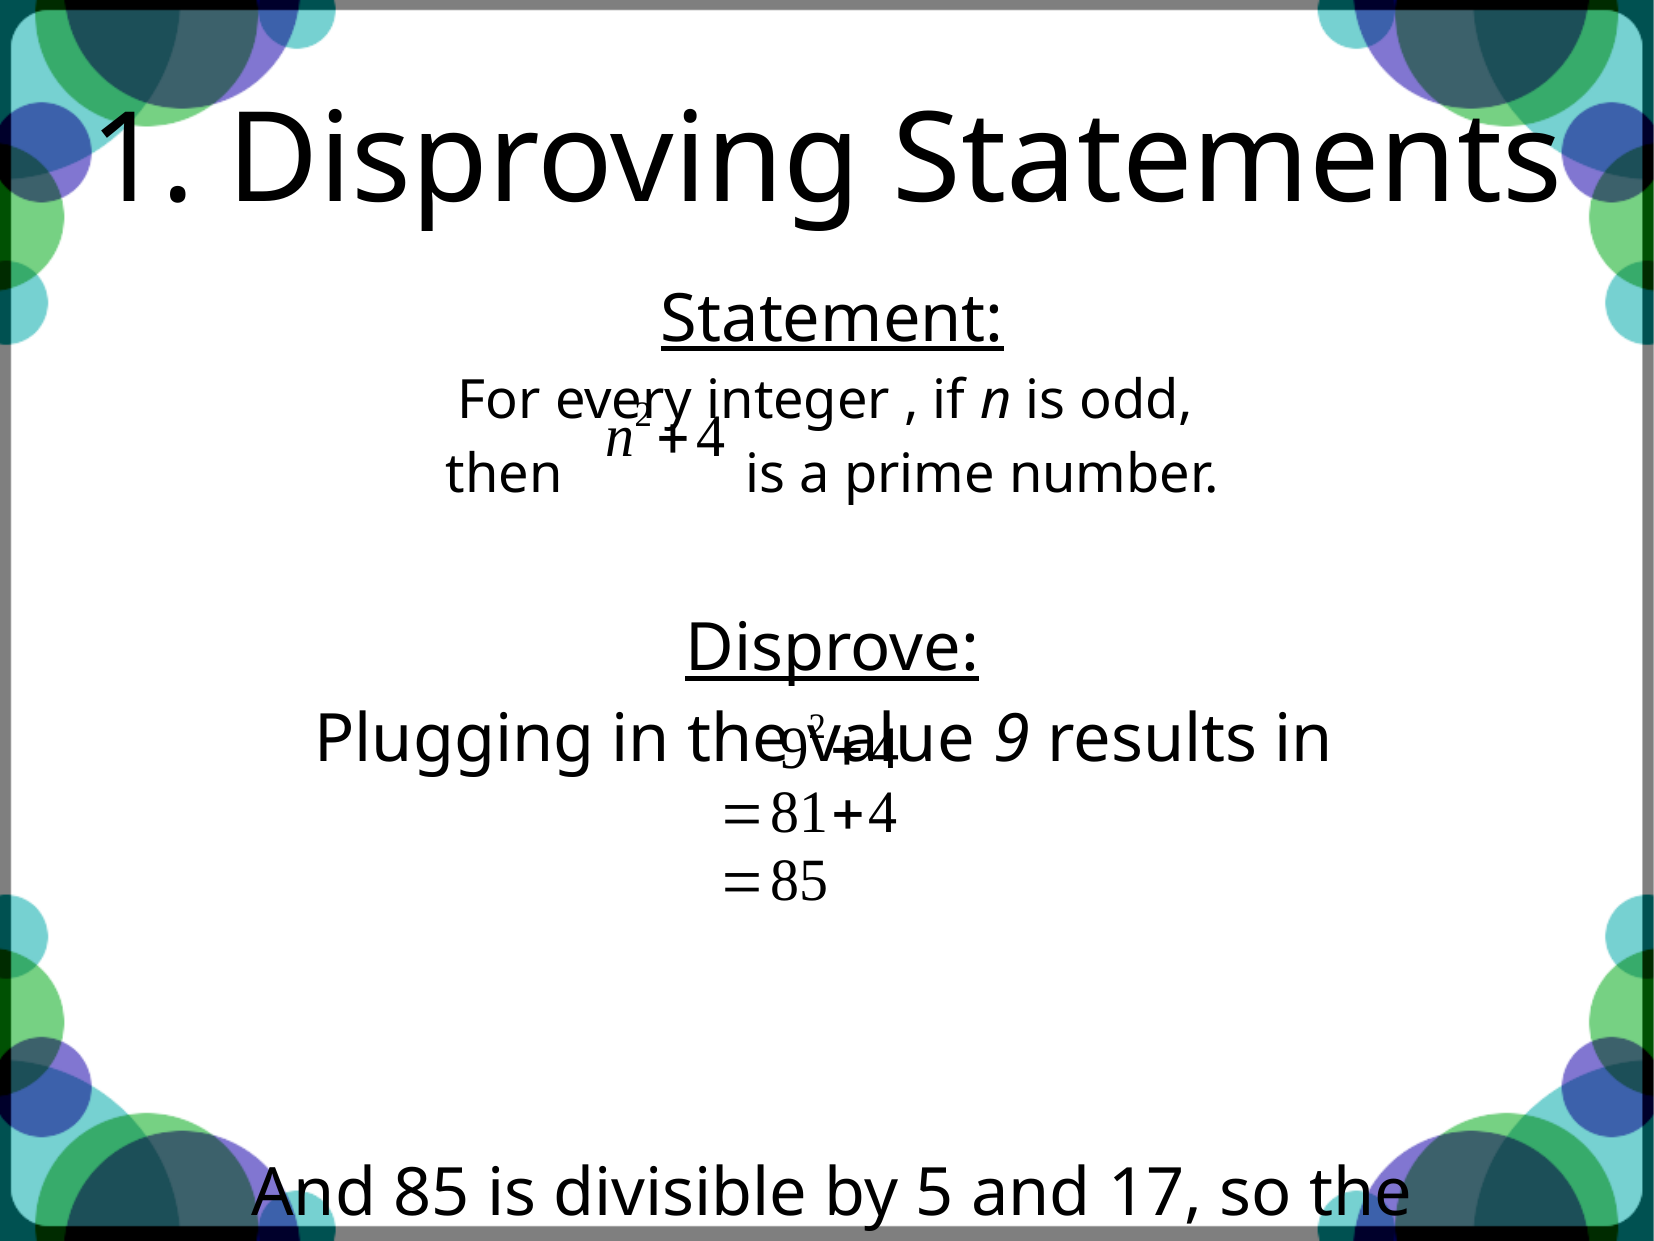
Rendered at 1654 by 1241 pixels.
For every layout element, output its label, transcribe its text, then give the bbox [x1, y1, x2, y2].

text_box Statement: For every integer , if n is odd, then is a prime number. Disprove: Plugging in the value 9 results in And 85 is divisible by 5 and 17, so the statement is false. [135, 270, 1531, 1140]
title 1. Disproving Statements [82, 49, 1571, 257]
chart [590, 393, 741, 469]
picture [0, 0, 1654, 1241]
chart [705, 705, 916, 847]
chart [705, 848, 843, 916]
